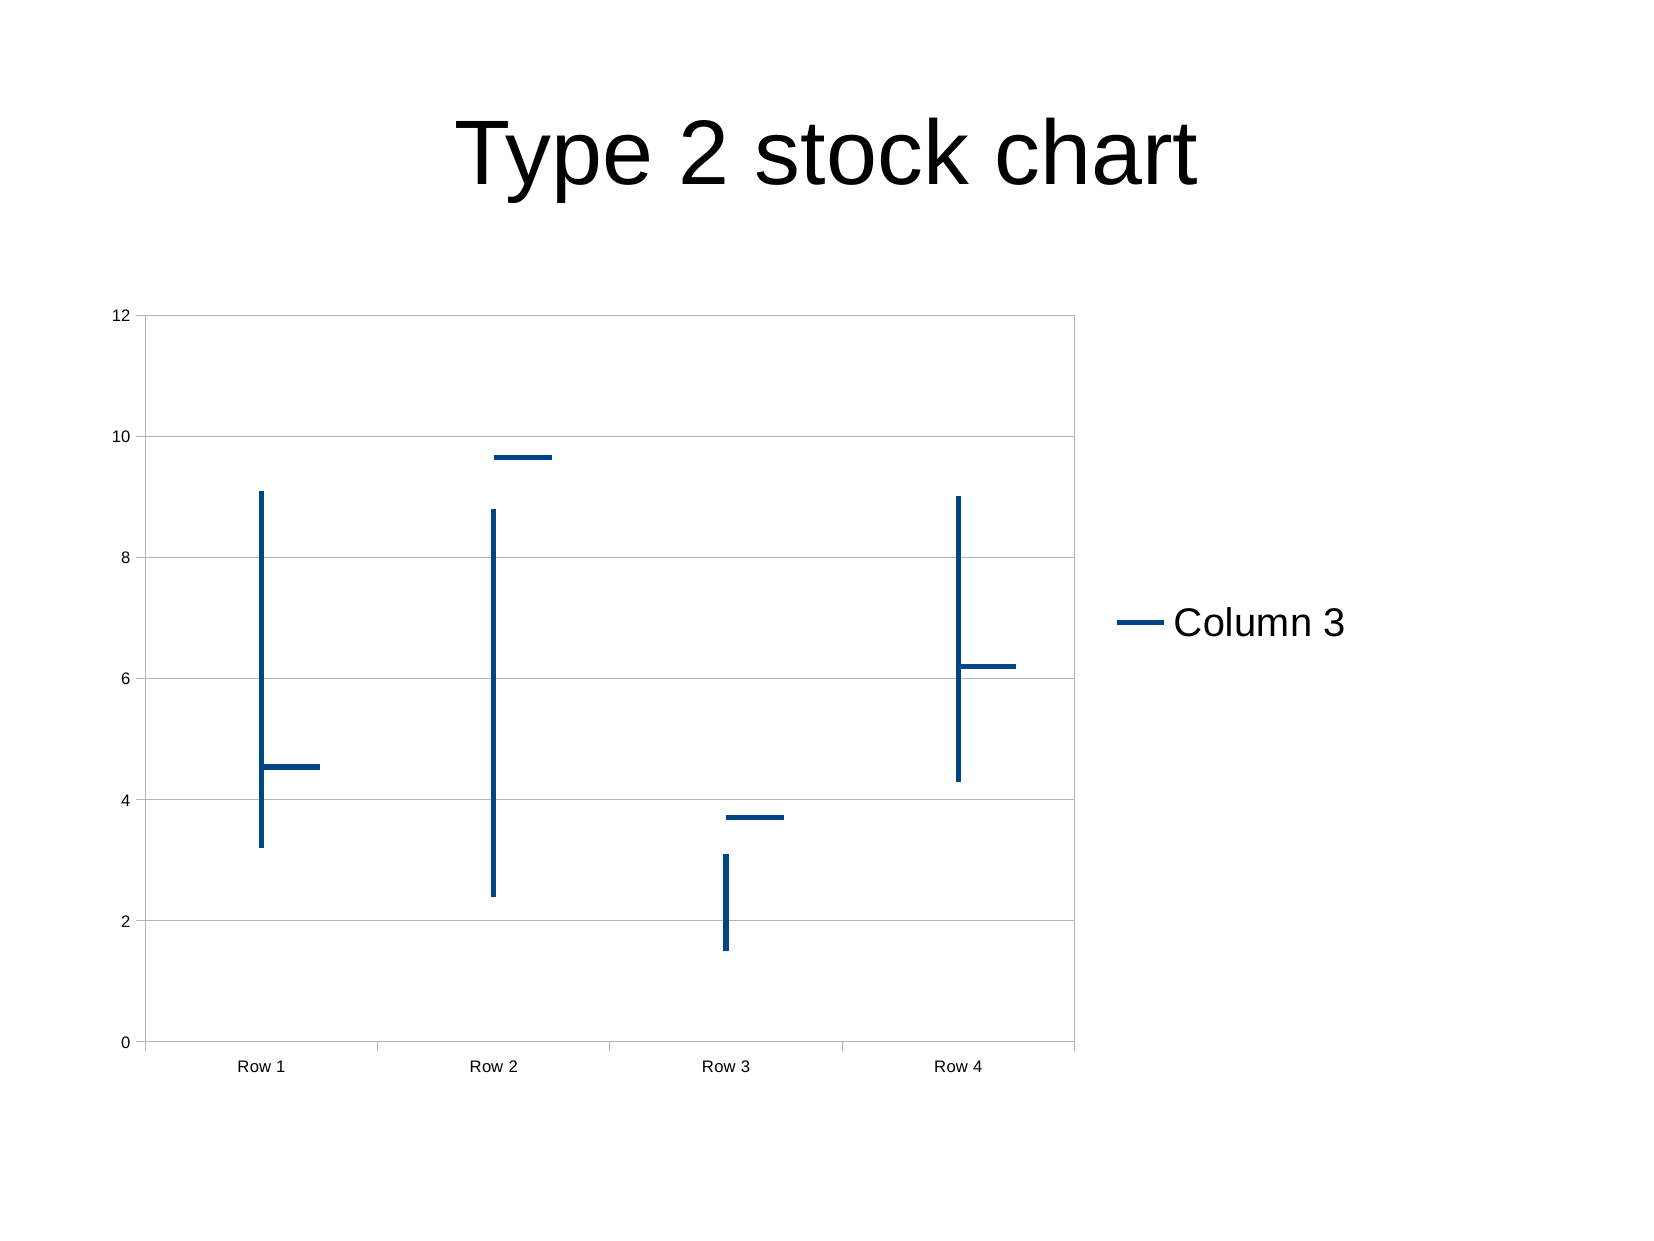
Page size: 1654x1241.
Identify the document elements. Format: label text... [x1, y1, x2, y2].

chart [82, 290, 1571, 1109]
title Type 2 stock chart [82, 56, 1571, 250]
